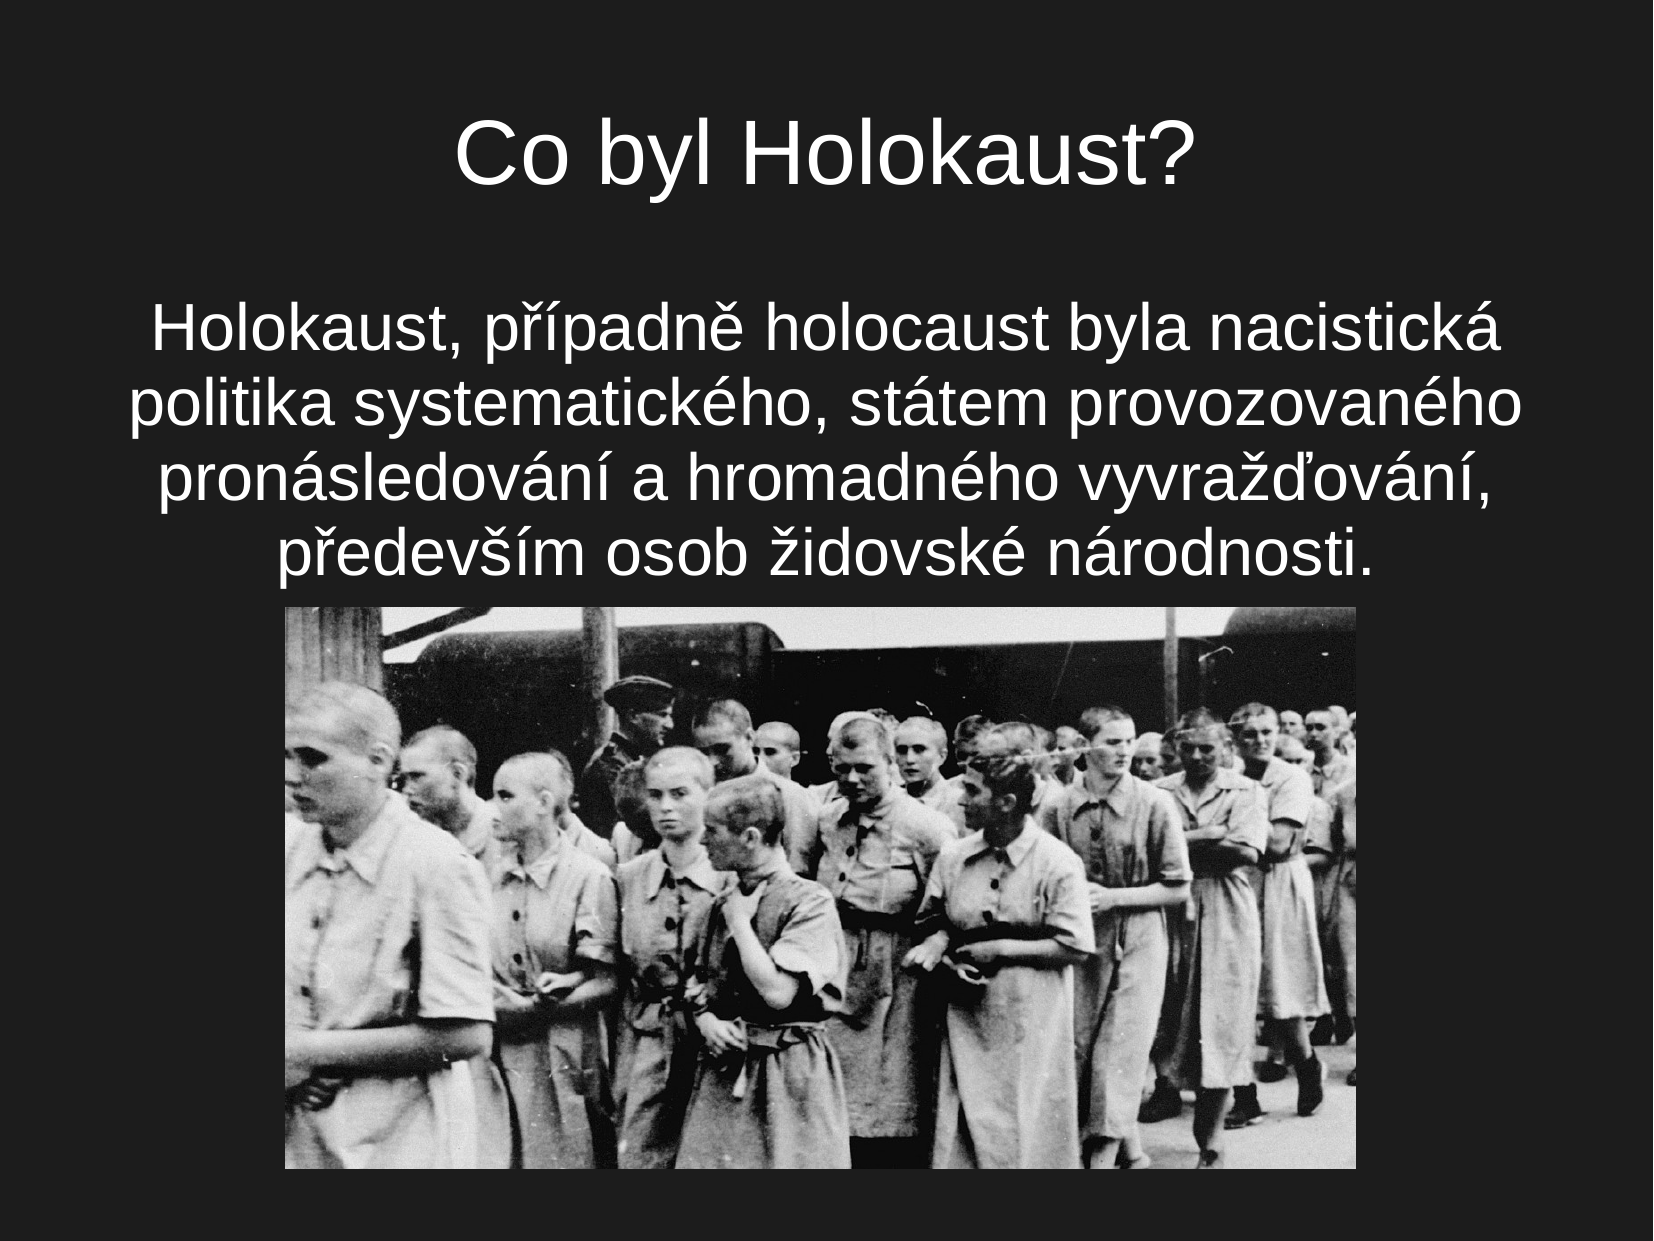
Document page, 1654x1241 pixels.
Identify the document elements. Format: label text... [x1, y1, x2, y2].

title Co byl Holokaust? [82, 49, 1571, 257]
subtitle Holokaust, případně holocaust byla nacistická politika systematického, státem provozovaného pronásledování a hromadného vyvražďování, především osob židovské národnosti. [82, 290, 1571, 1010]
picture [285, 607, 1356, 1169]
